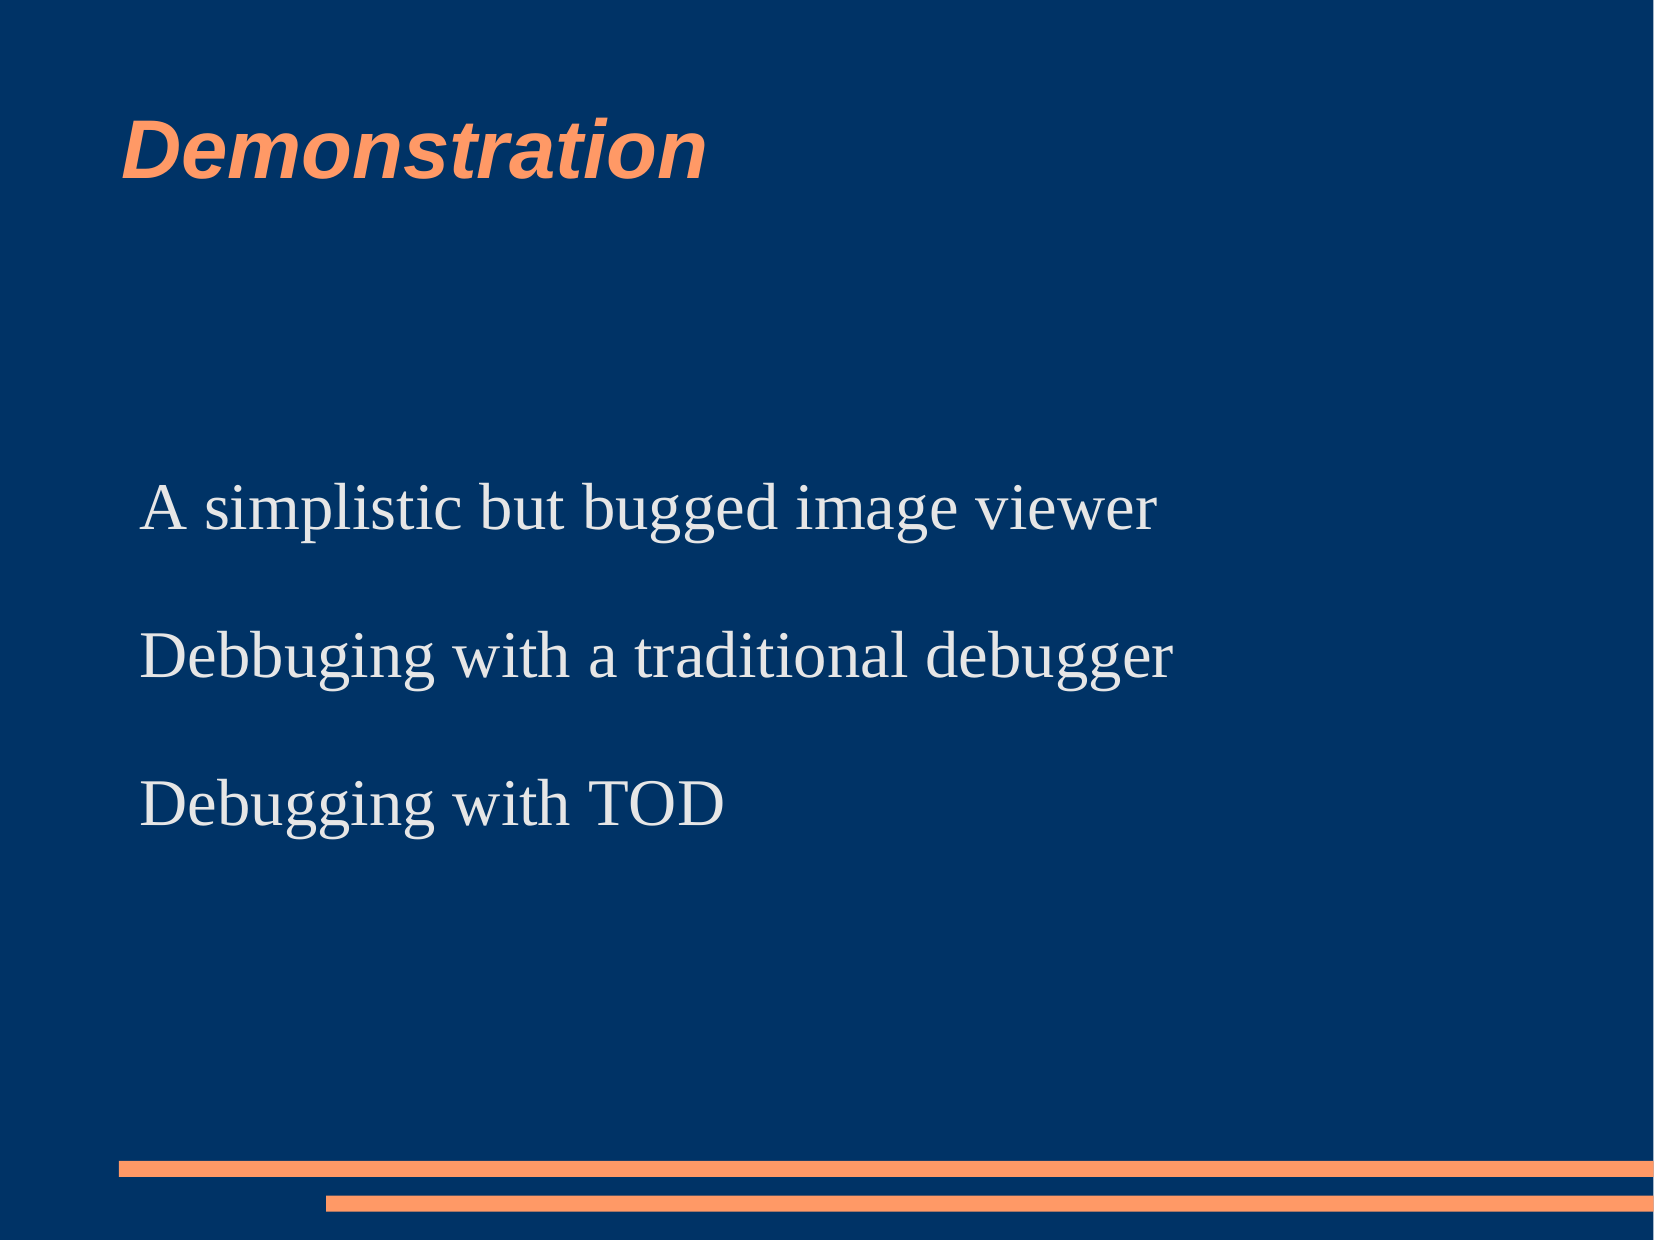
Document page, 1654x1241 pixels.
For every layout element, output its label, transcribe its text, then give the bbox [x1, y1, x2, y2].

list A simplistic but bugged image viewer Debbuging with a traditional debugger Debugging with TOD [121, 322, 1561, 1133]
title Demonstration [121, 46, 1534, 254]
